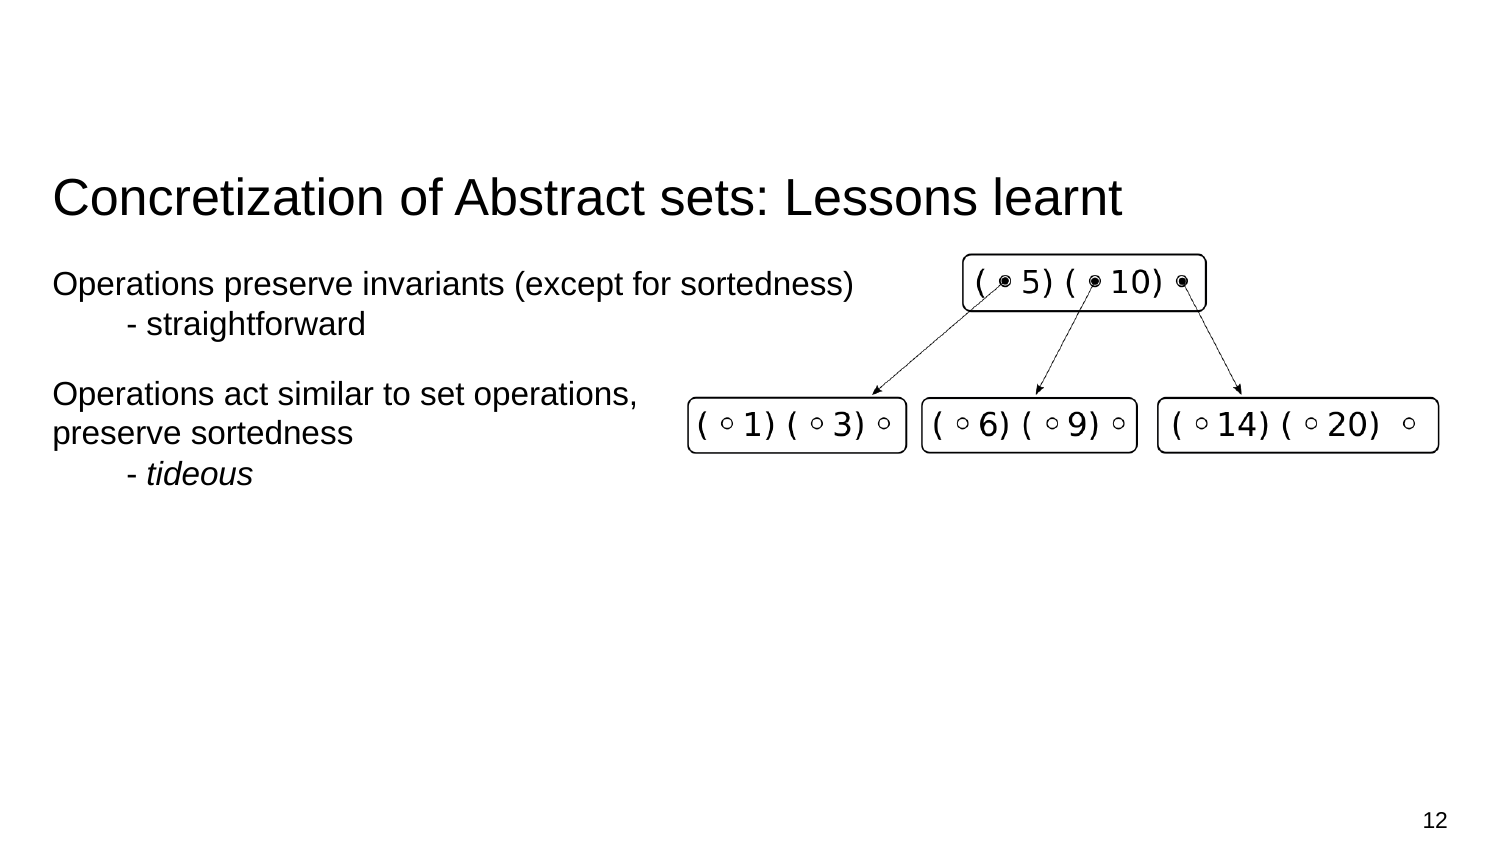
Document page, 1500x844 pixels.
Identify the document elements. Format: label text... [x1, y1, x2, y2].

title Concretization of Abstract sets: Lessons learnt [52, 159, 1449, 227]
picture [679, 245, 1447, 262]
list Operations preserve invariants (except for sortedness) - straightforward Operations act similar to set operations, preserve sortedness - tideous [52, 262, 1449, 771]
